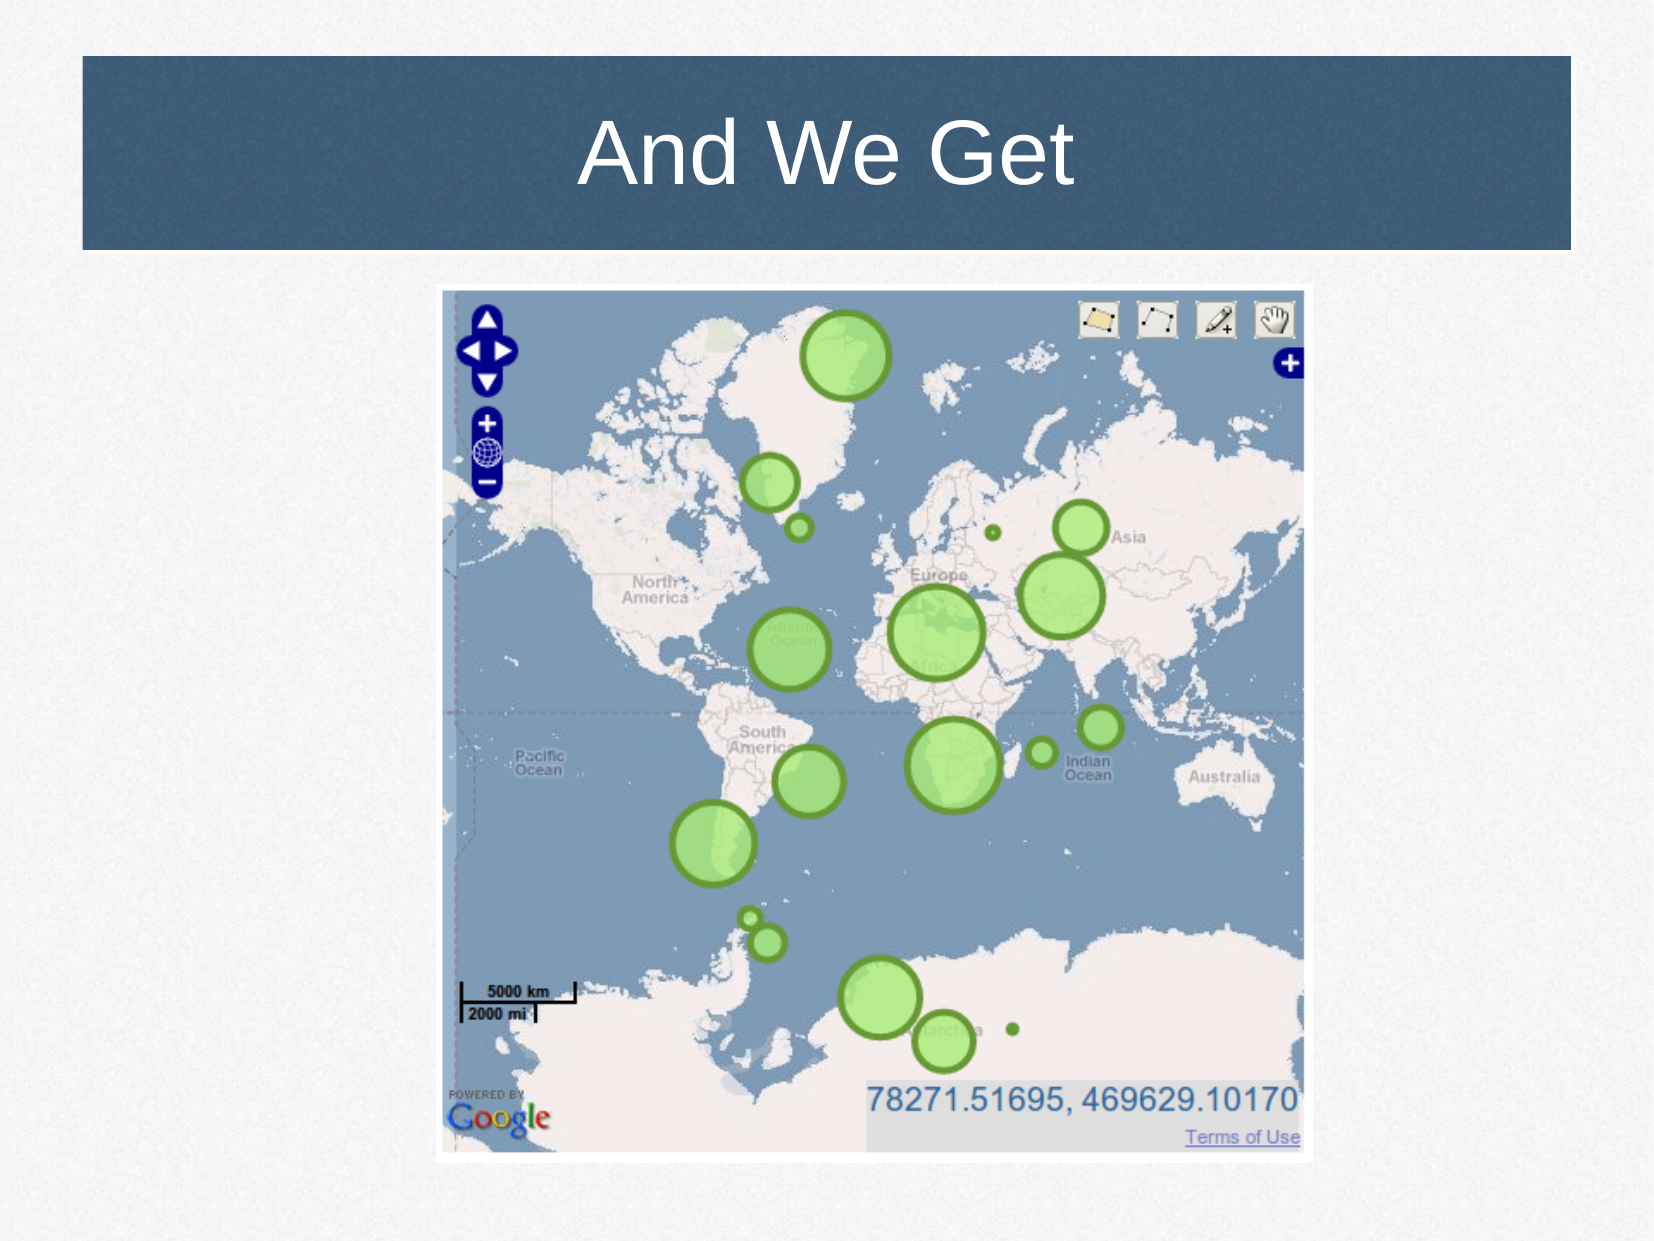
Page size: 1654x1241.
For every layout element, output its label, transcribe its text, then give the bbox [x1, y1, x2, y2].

picture [0, 0, 1654, 1241]
title And We Get [82, 56, 1571, 250]
